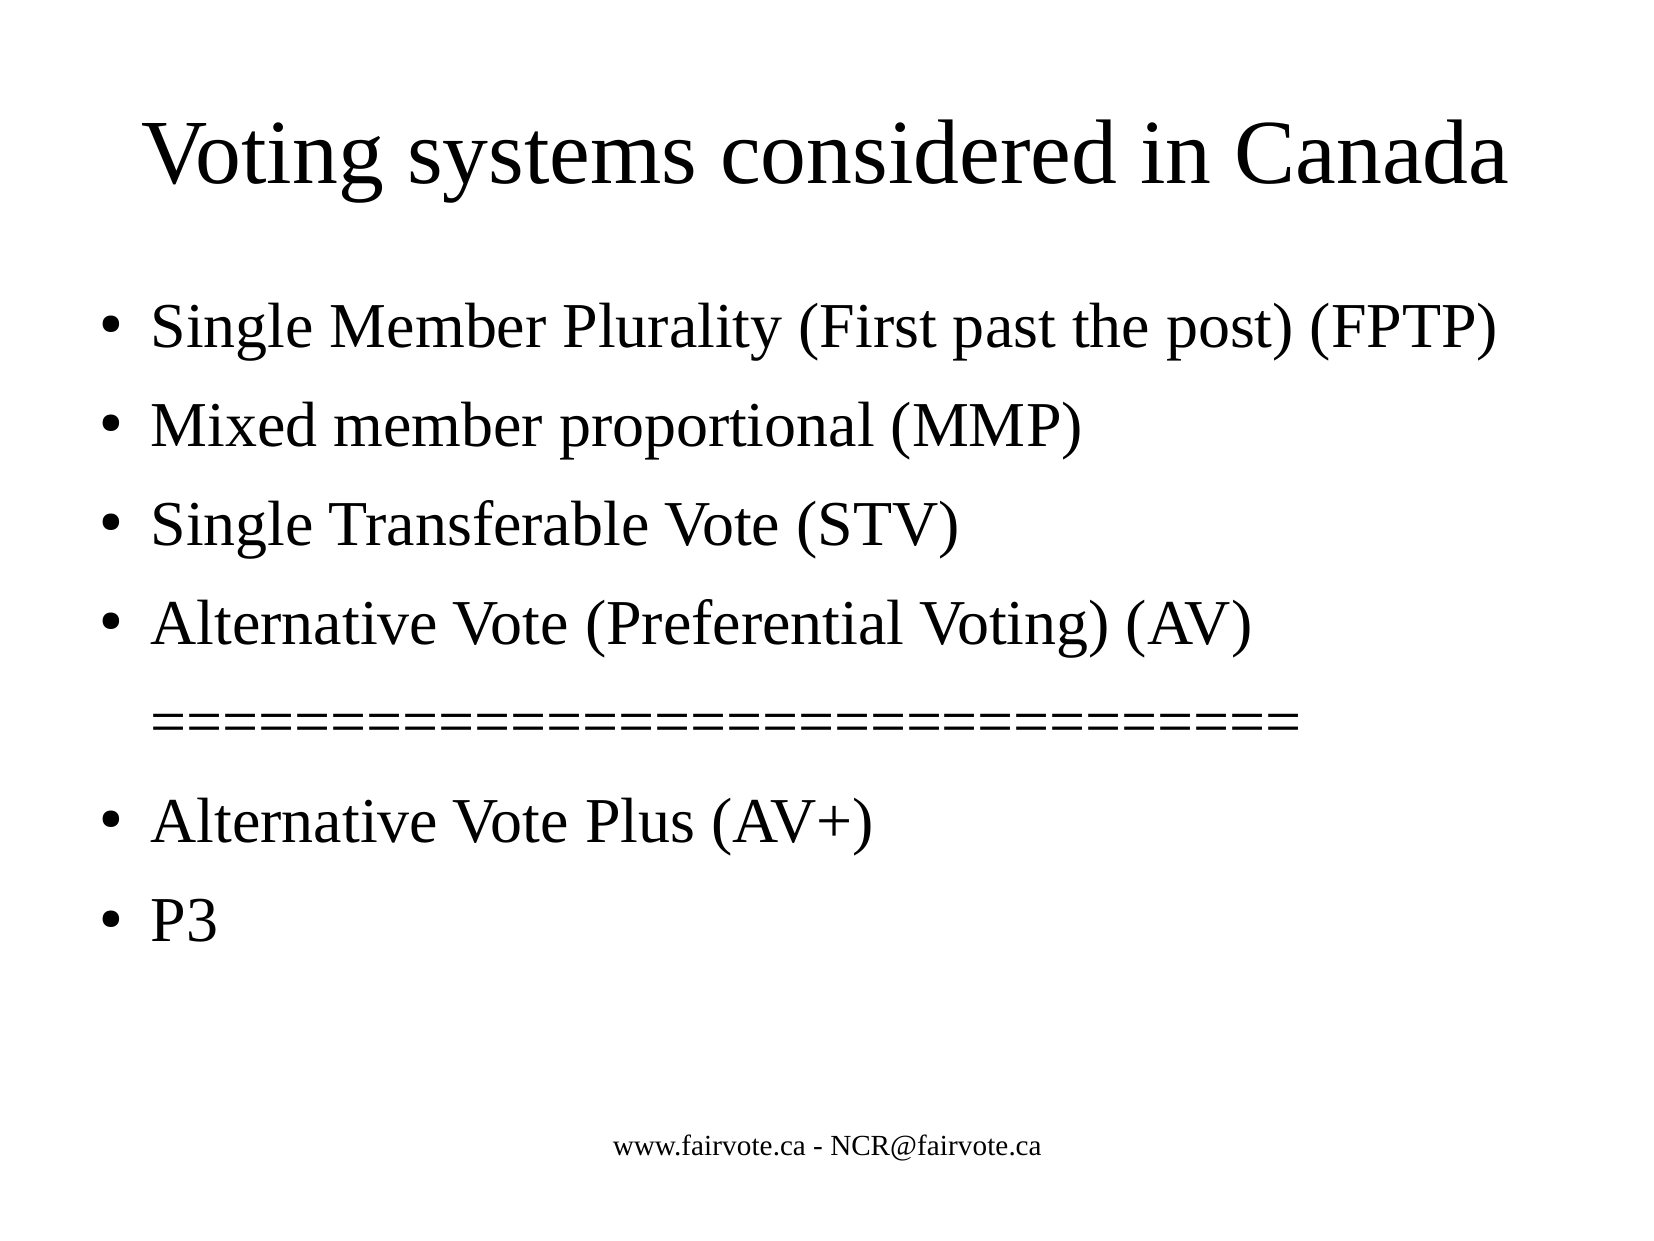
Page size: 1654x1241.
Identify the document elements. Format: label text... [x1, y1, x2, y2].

title Voting systems considered in Canada [82, 49, 1571, 257]
list Single Member Plurality (First past the post) (FPTP) Mixed member proportional (MMP) Single Transferable Vote (STV) Alternative Vote (Preferential Voting) (AV) ================================ Alternative Vote Plus (AV+) P3 [82, 290, 1538, 1010]
